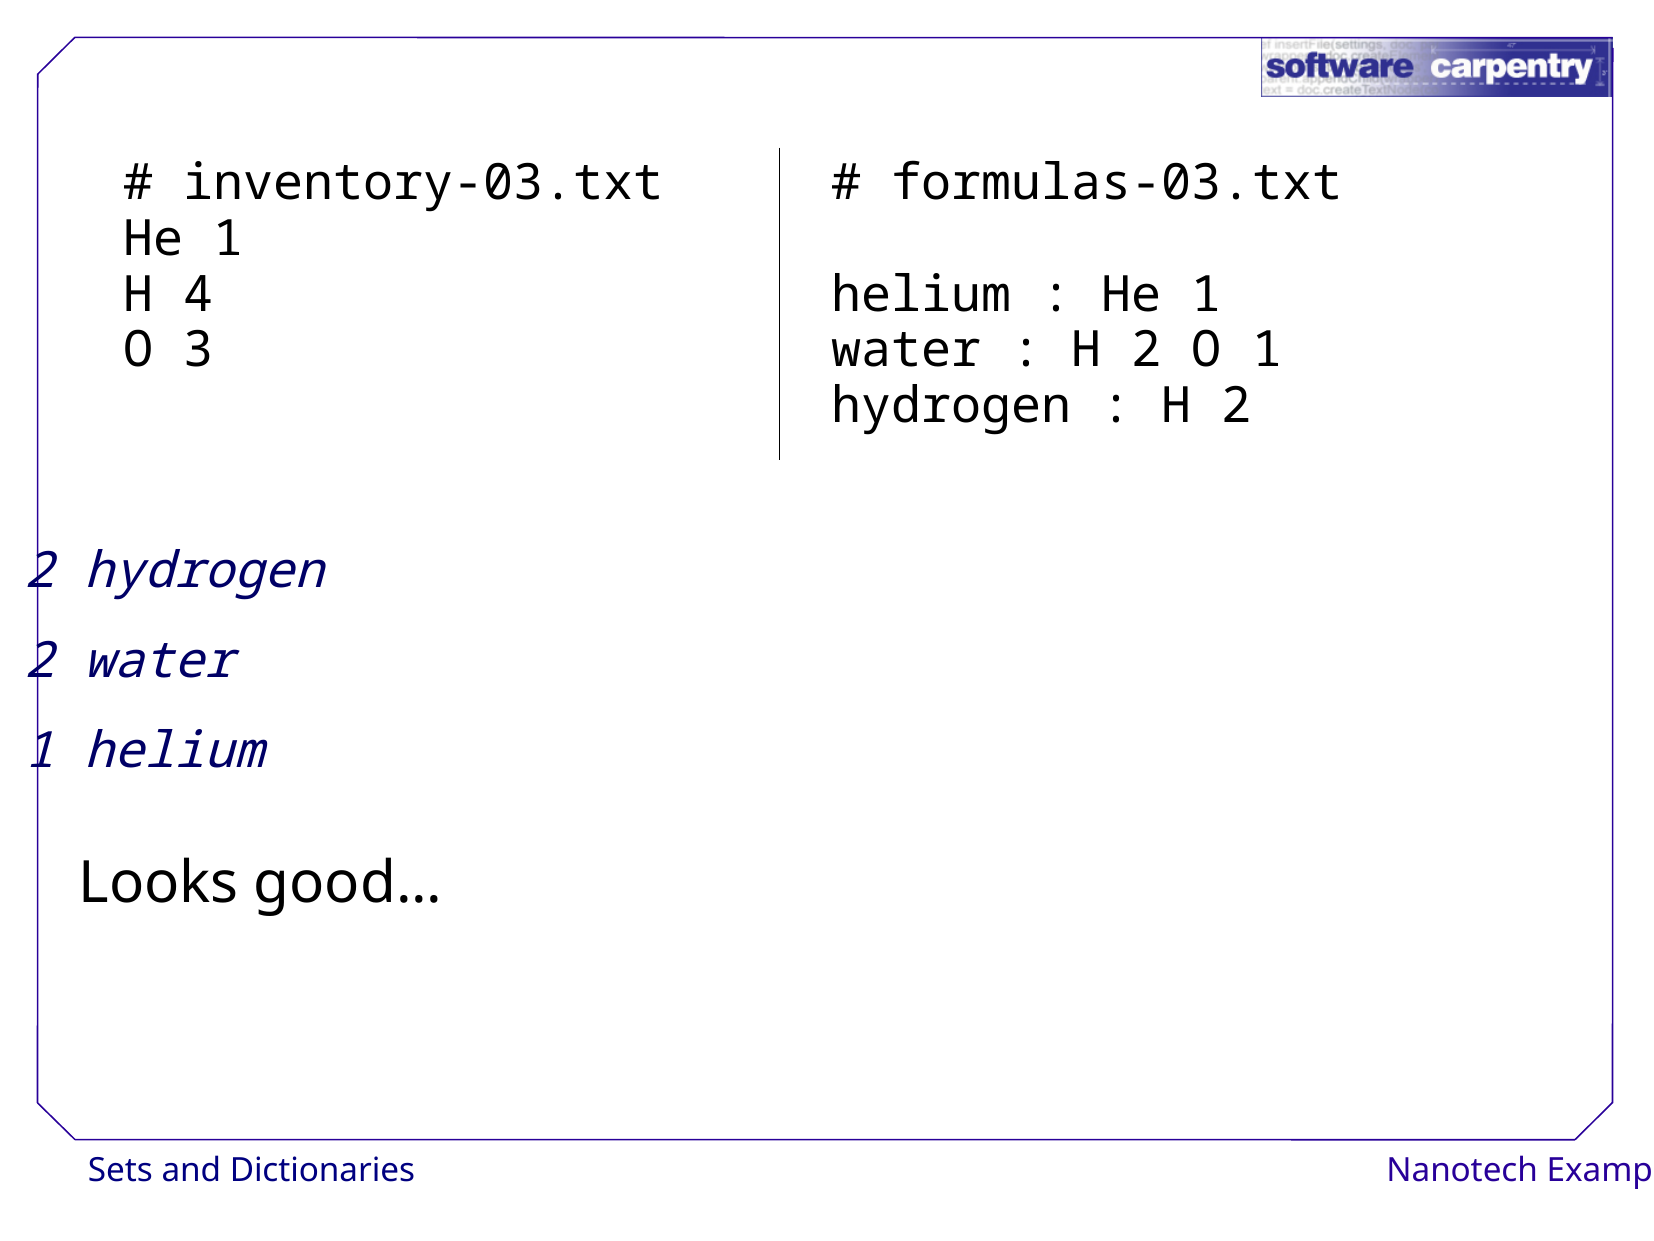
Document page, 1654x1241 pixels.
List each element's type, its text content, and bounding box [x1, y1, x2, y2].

picture [1261, 39, 1613, 97]
text_box Looks good... [63, 801, 608, 922]
text_box # formulas-03.txt helium : He 1 water : H 2 O 1 hydrogen : H 2 [817, 147, 1527, 479]
text_box 2 hydrogen 2 water 1 helium [10, 499, 490, 786]
text_box # inventory-03.txt He 1 H 4 O 3 [108, 147, 817, 479]
